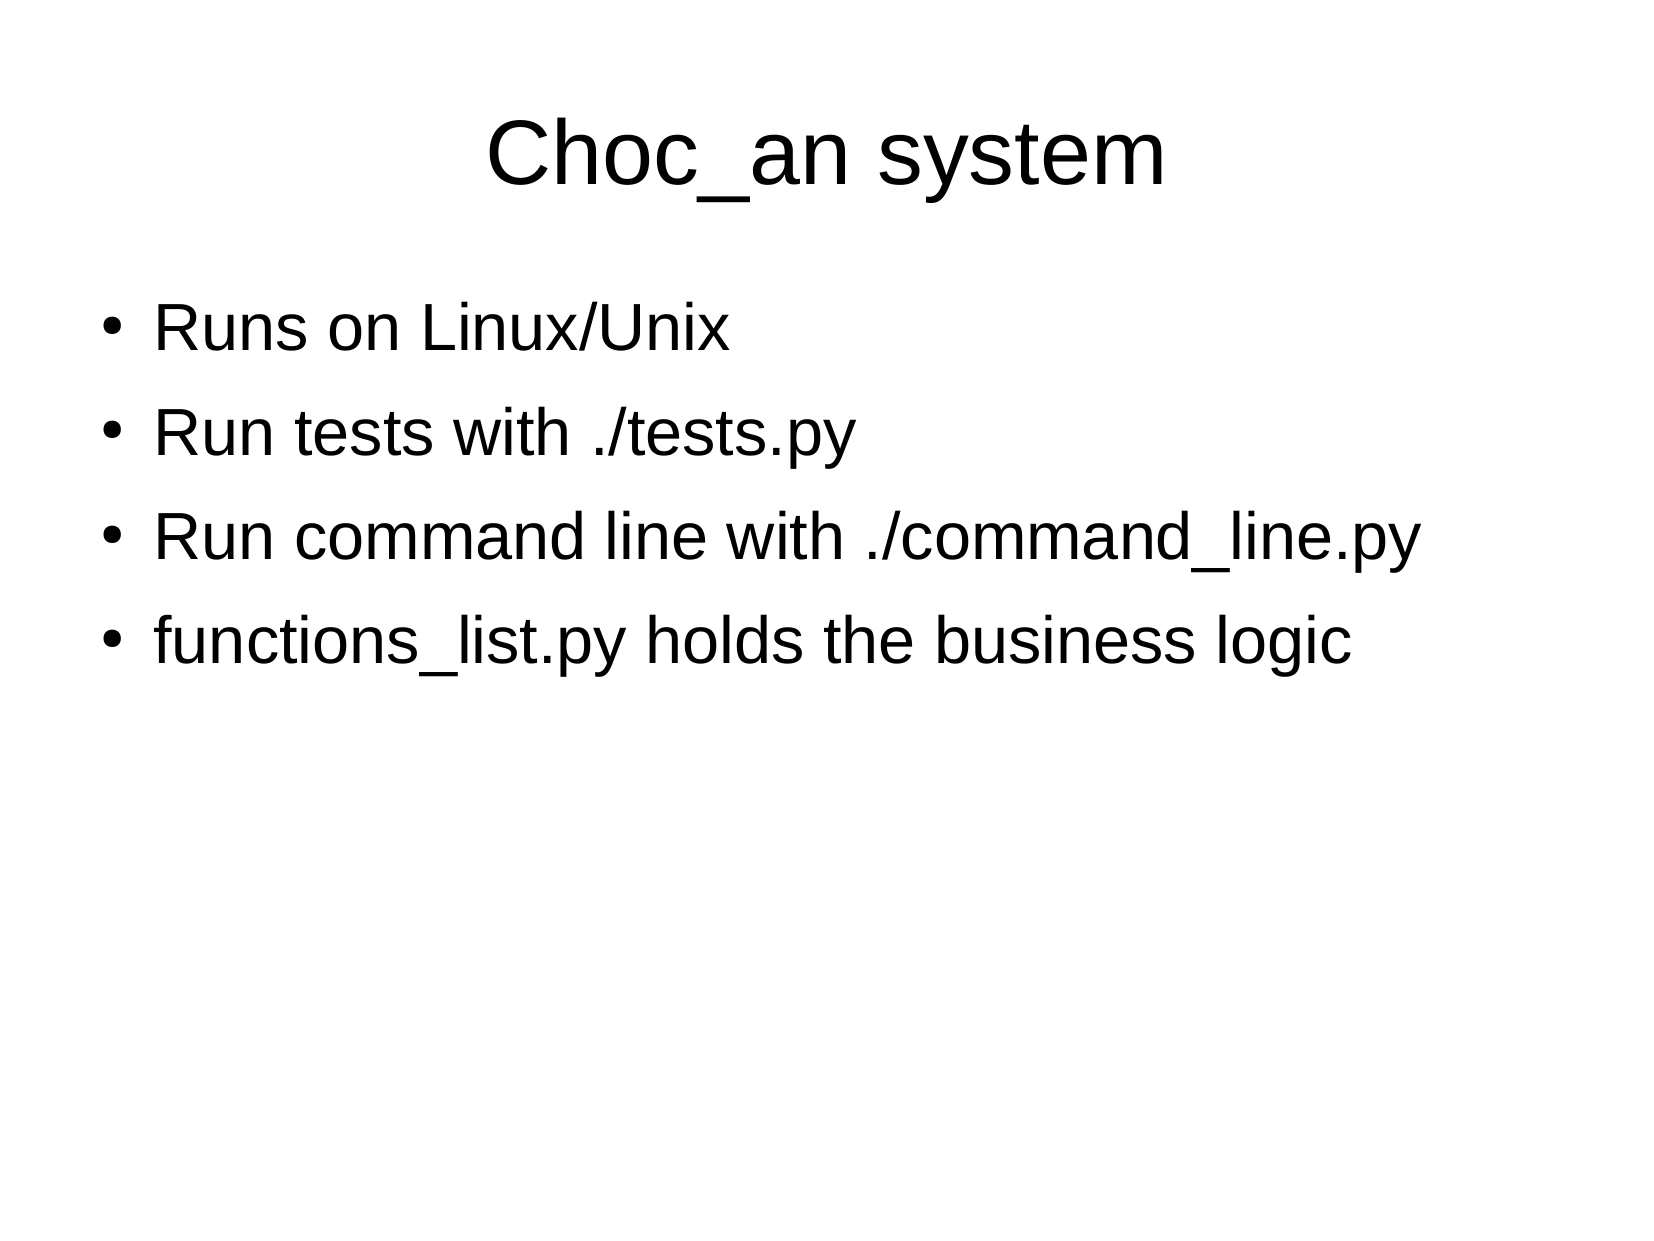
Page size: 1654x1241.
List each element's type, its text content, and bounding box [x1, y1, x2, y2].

title Choc_an system [82, 49, 1571, 257]
list Runs on Linux/Unix Run tests with ./tests.py Run command line with ./command_line.py functions_list.py holds the business logic [82, 290, 1571, 1010]
